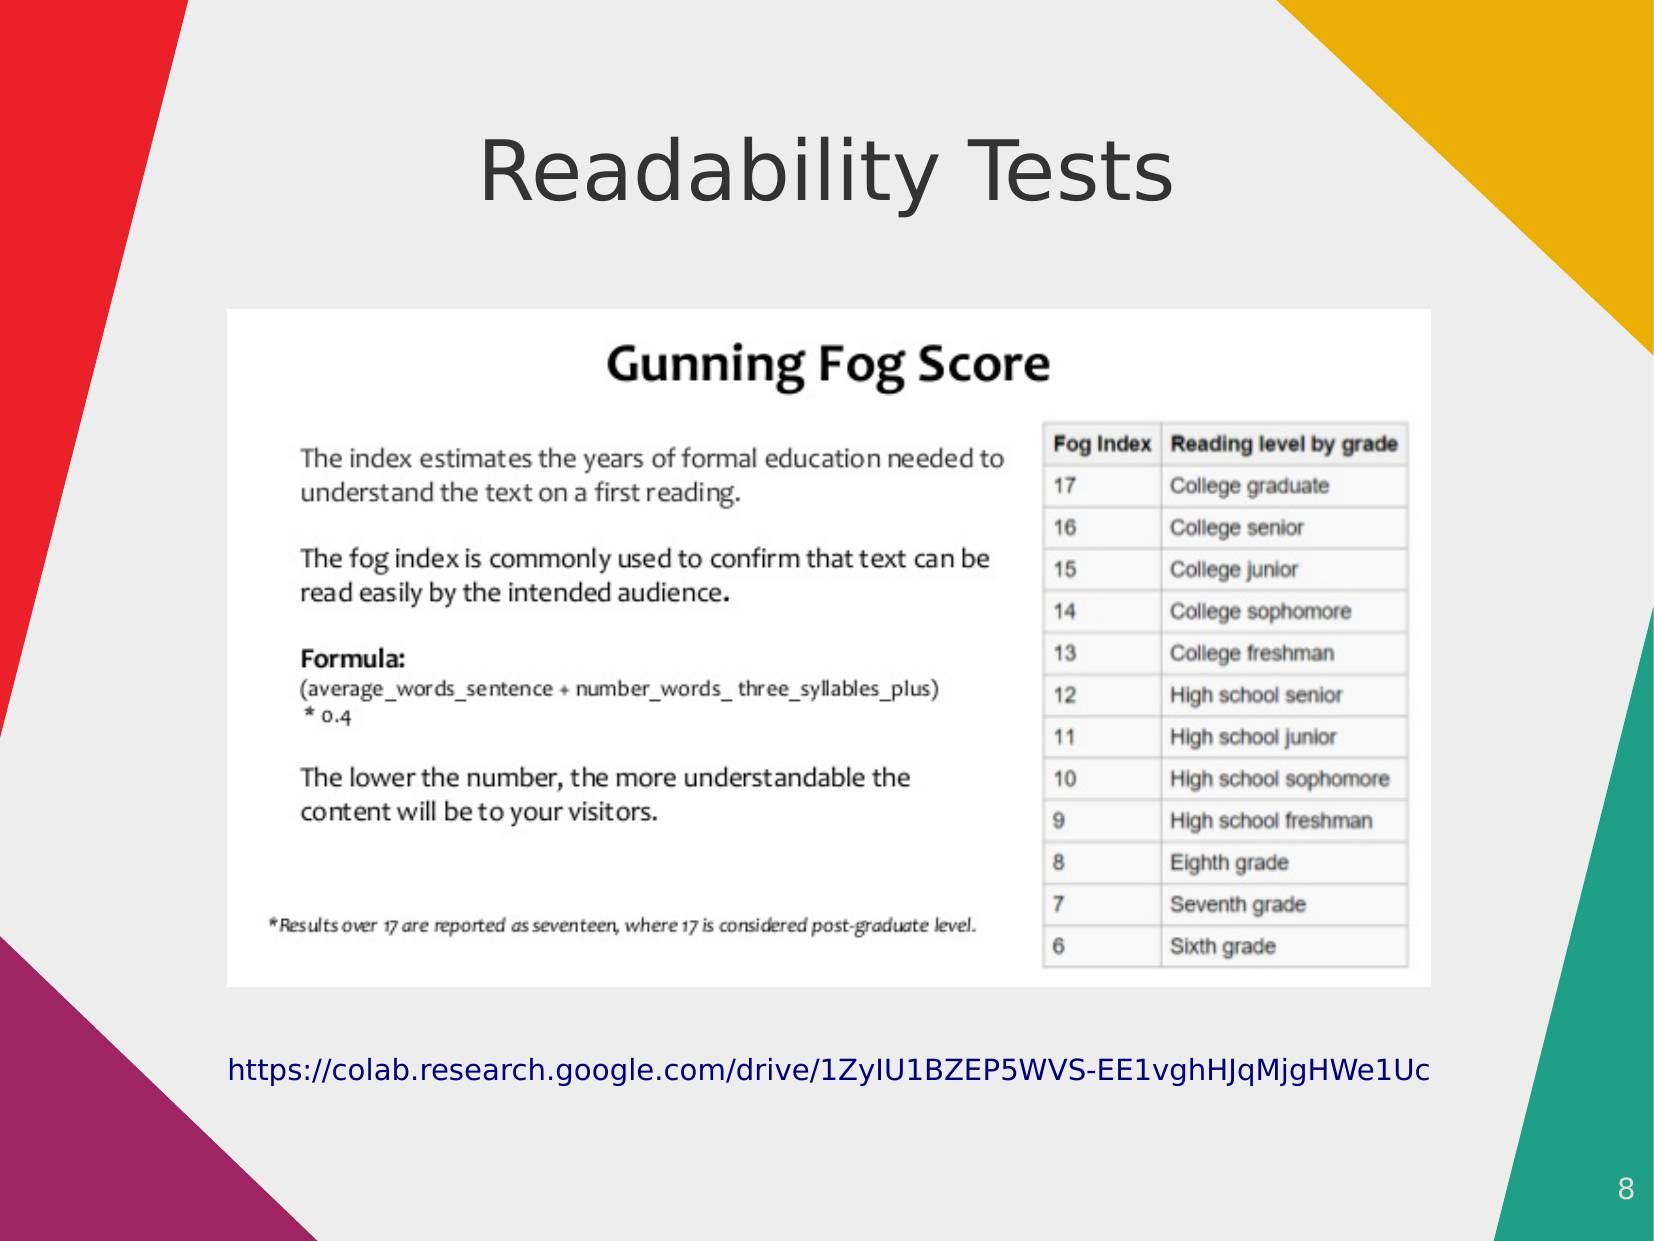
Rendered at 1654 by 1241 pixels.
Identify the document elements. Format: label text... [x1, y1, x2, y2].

title Readability Tests [114, 73, 1539, 271]
text_box https://colab.research.google.com/drive/1ZyIU1BZEP5WVS-EE1vghHJqMjgHWe1Uc [212, 1045, 1512, 1105]
picture [227, 309, 1431, 987]
